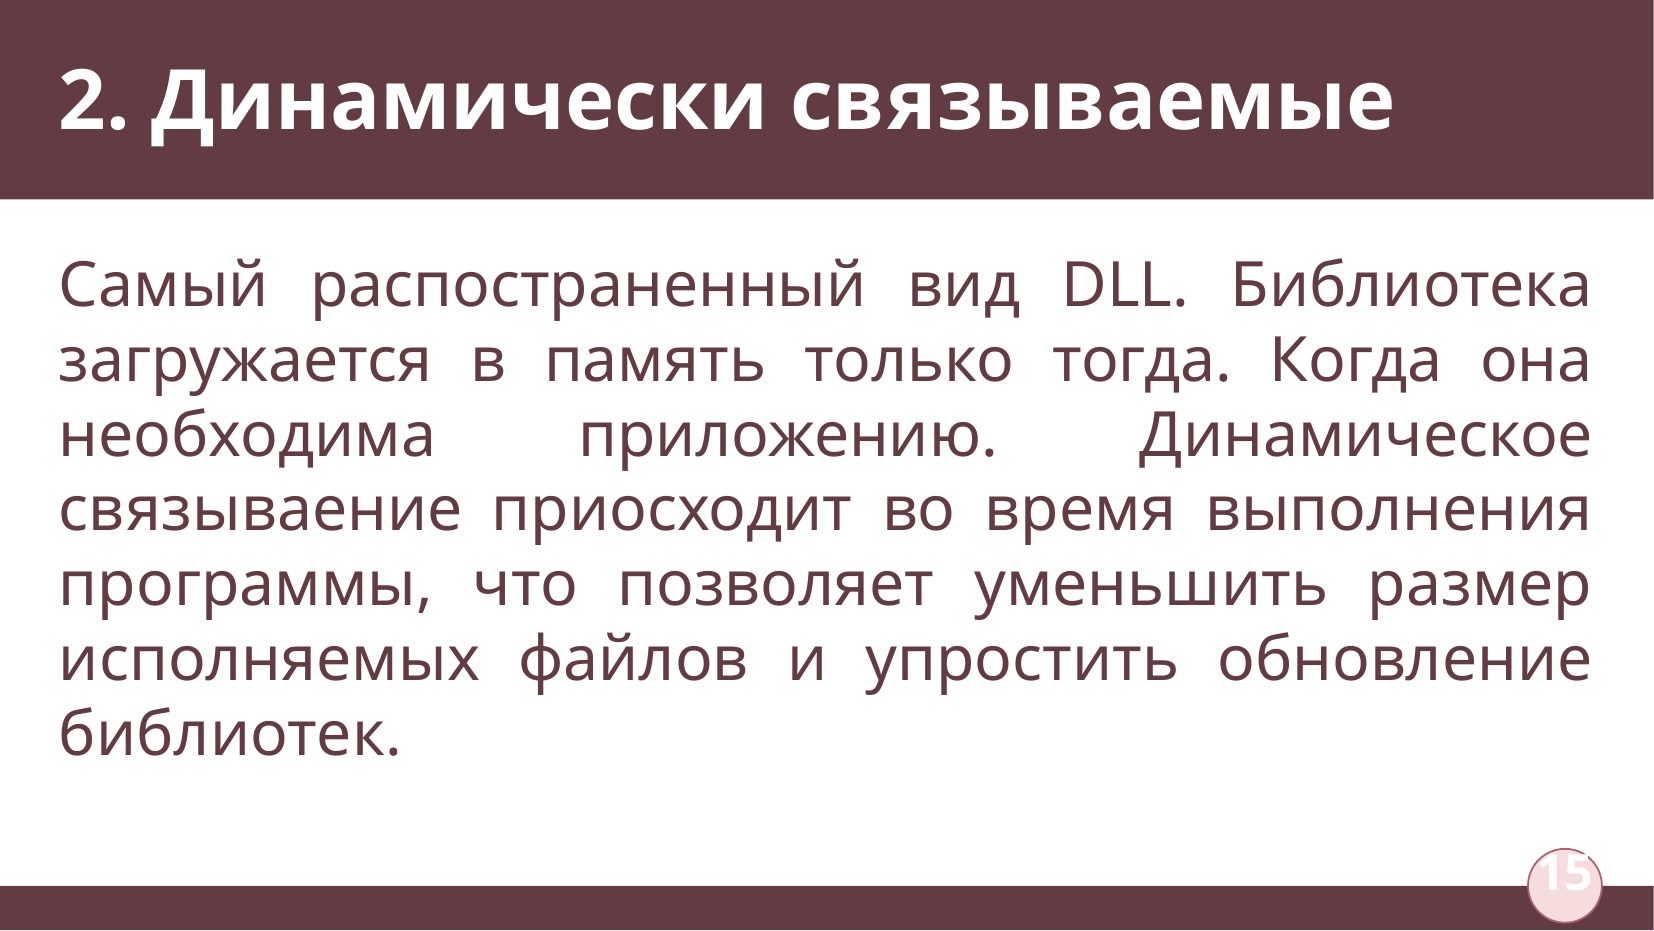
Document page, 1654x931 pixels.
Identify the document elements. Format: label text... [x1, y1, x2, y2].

title 2. Динамически связываемые [59, 37, 1595, 155]
list Самый распостраненный вид DLL. Библиотека загружается в память только тогда. Когда она необходима приложению. Динамическое связываение приосходит во время выполнения программы, что позволяет уменьшить размер исполняемых файлов и упростить обновление библиотек. [59, 243, 1595, 844]
